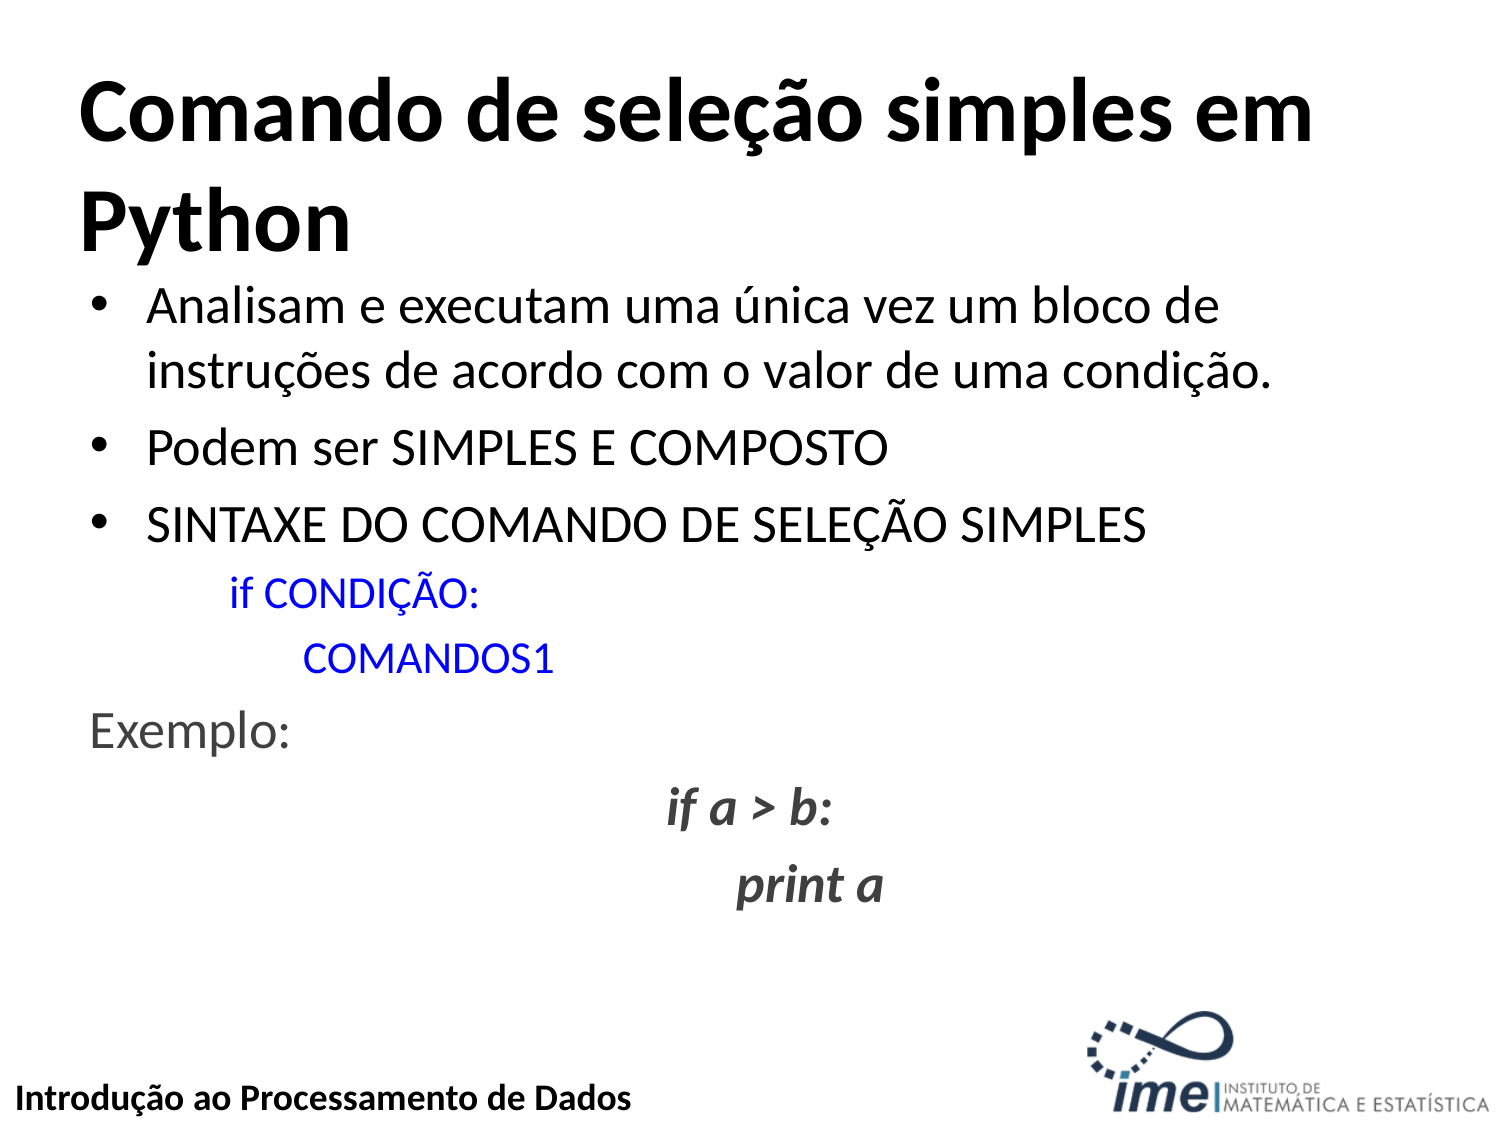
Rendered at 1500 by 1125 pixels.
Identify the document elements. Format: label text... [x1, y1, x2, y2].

title Comando de seleção simples em Python [64, 42, 1415, 231]
list Analisam e executam uma única vez um bloco de instruções de acordo com o valor de uma condição. Podem ser SIMPLES E COMPOSTO SINTAXE DO COMANDO DE SELEÇÃO SIMPLES if CONDIÇÃO: COMANDOS1 Exemplo: if a > b: print a [75, 262, 1425, 1005]
picture [1086, 1011, 1495, 1115]
